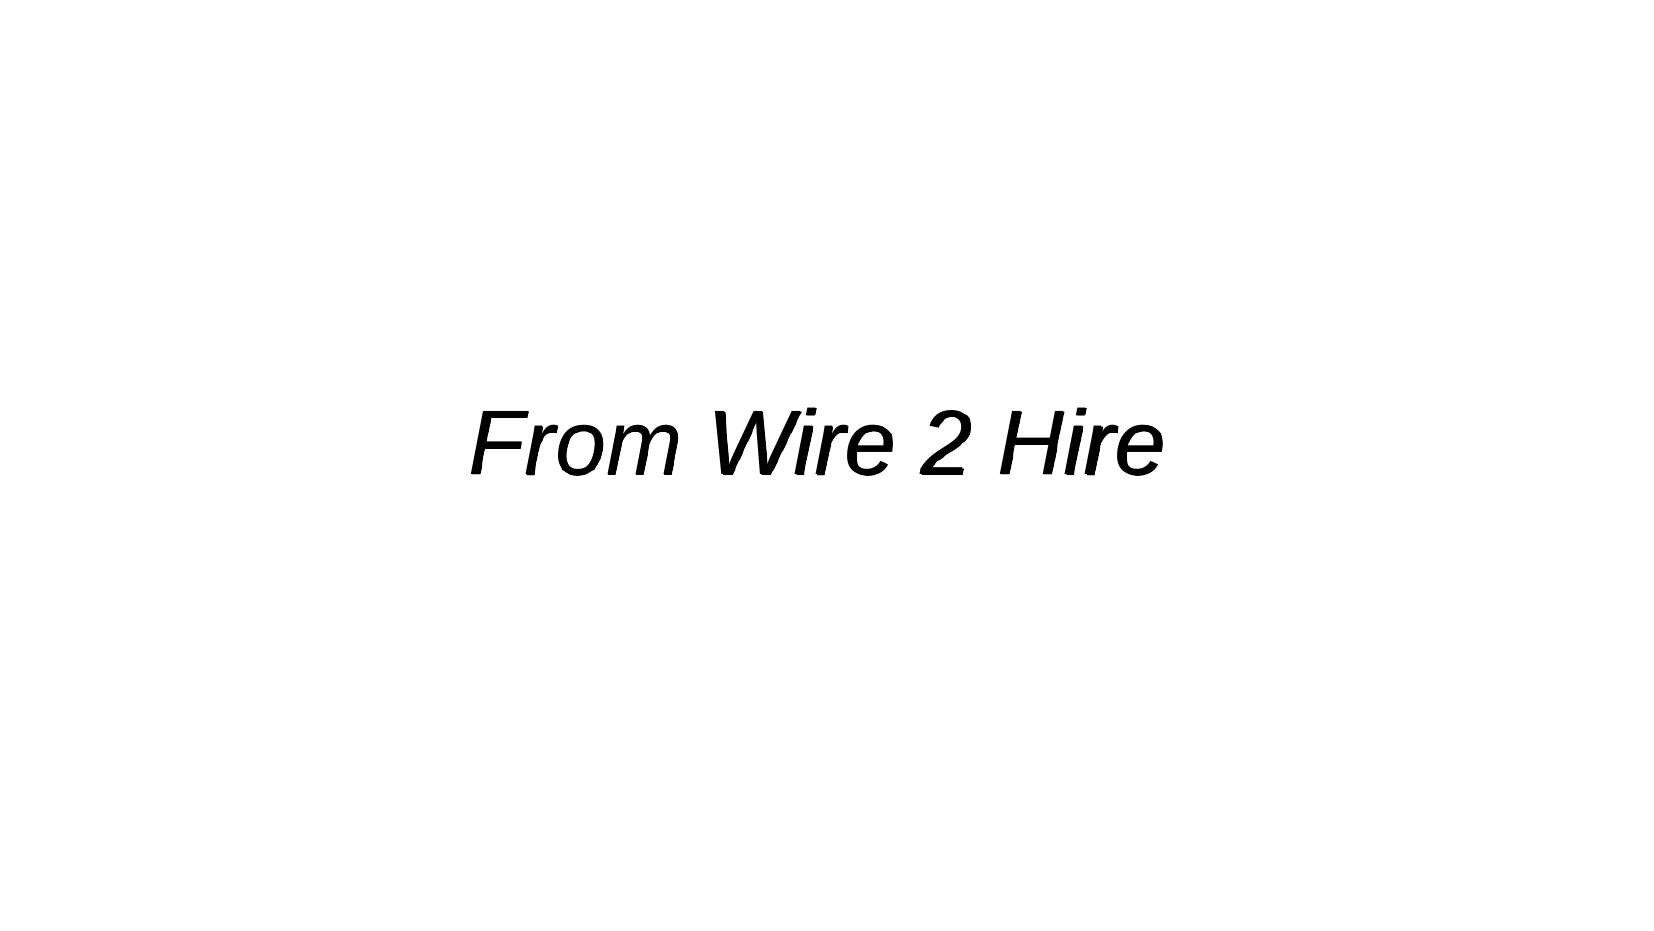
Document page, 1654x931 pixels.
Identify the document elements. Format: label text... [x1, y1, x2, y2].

title From Wire 2 Hire [30, 315, 1606, 571]
